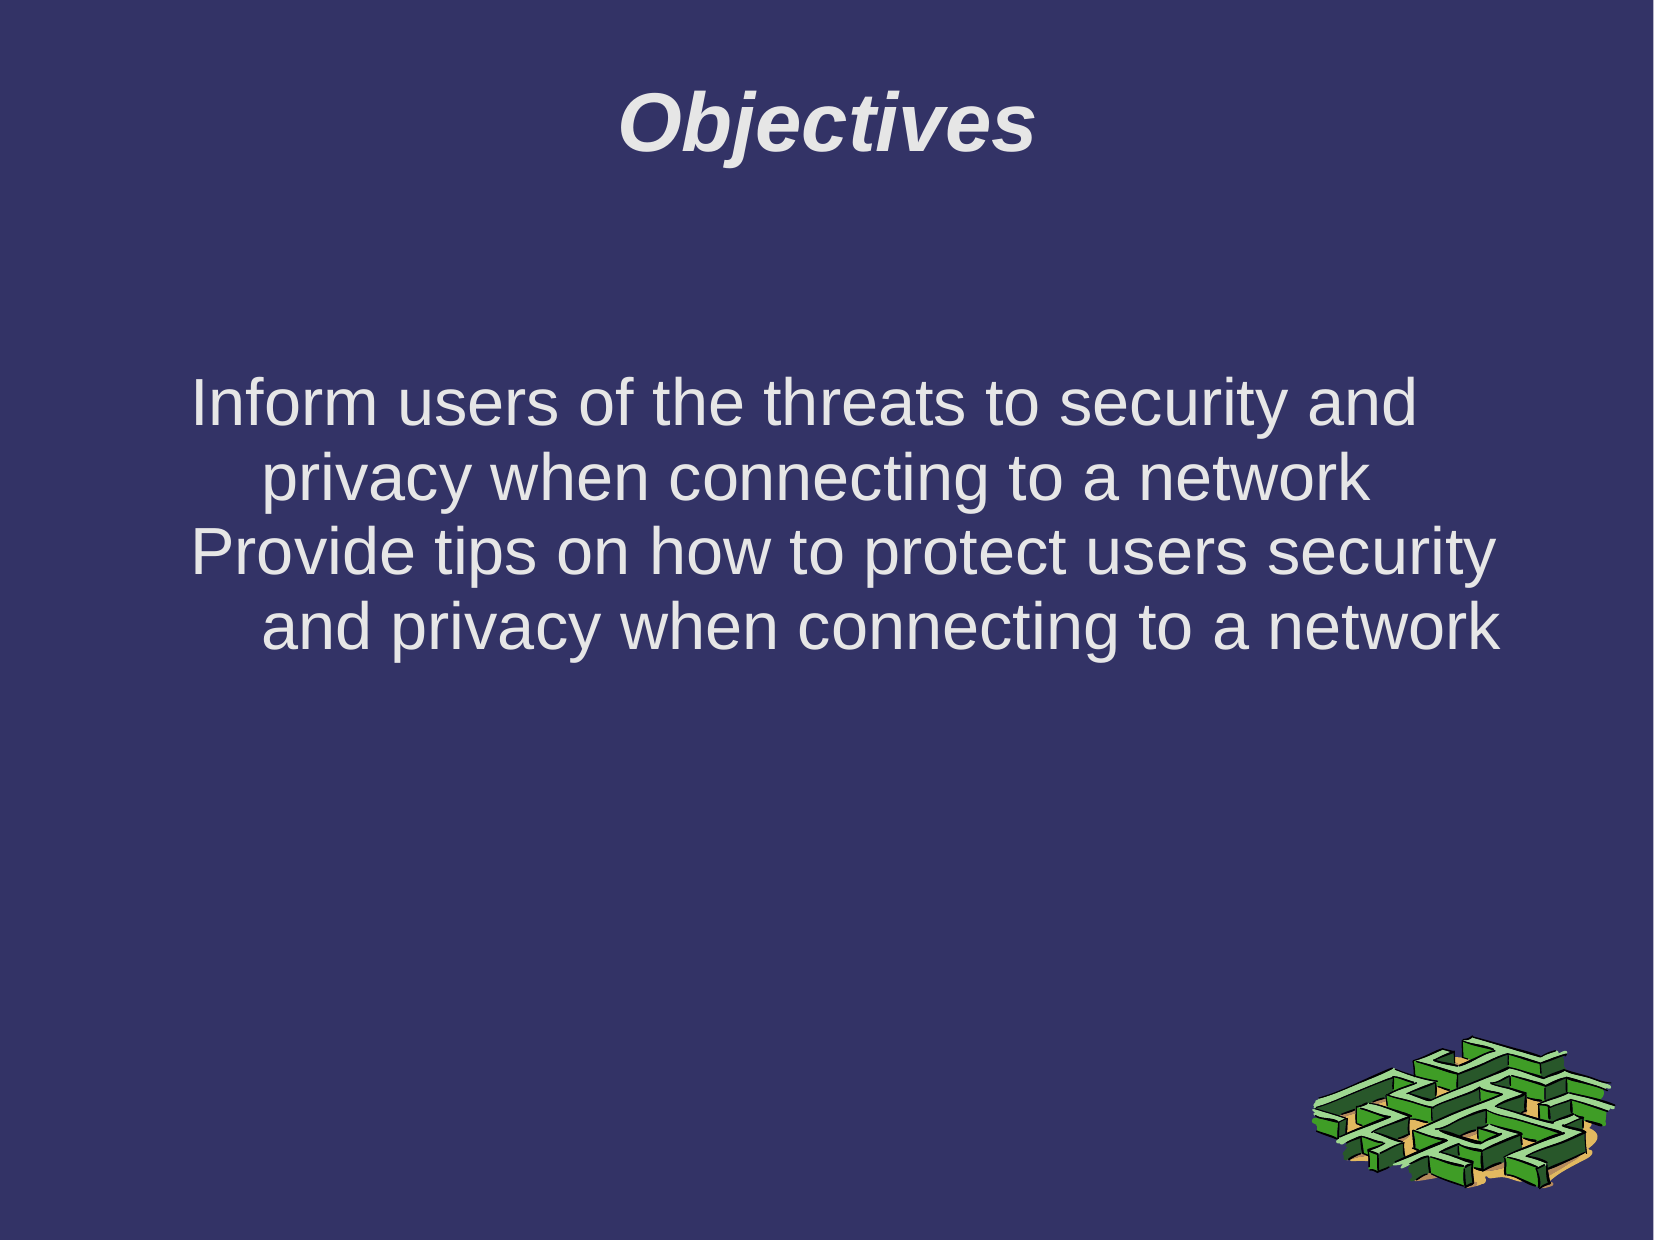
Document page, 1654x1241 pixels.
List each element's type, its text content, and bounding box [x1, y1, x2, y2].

list Inform users of the threats to security and privacy when connecting to a network Provide tips on how to protect users security and privacy when connecting to a network [178, 364, 1570, 1147]
title Objectives [121, 19, 1534, 227]
